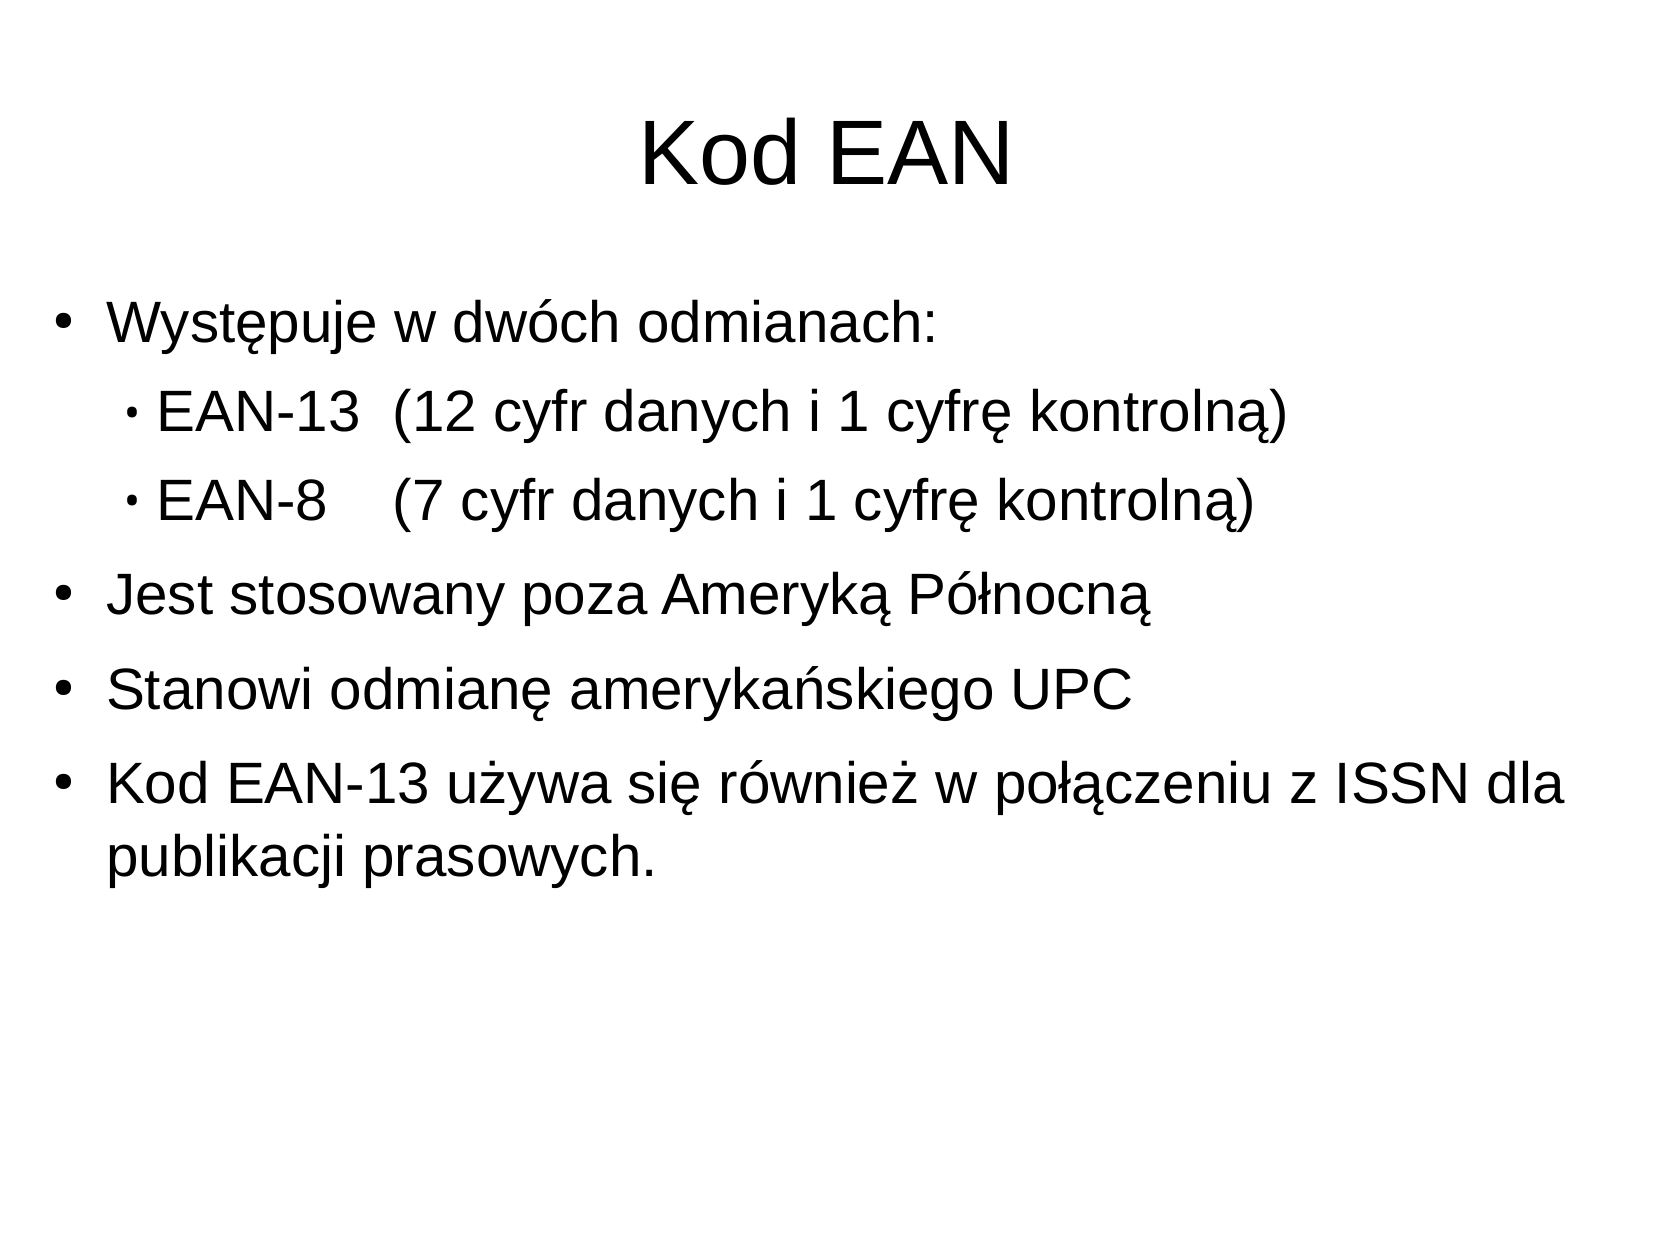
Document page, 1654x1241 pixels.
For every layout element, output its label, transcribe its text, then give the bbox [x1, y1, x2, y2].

title Kod EAN [82, 49, 1571, 257]
list Występuje w dwóch odmianach: EAN-13 (12 cyfr danych i 1 cyfrę kontrolną) EAN-8 (7 cyfr danych i 1 cyfrę kontrolną) Jest stosowany poza Ameryką Północną Stanowi odmianę amerykańskiego UPC Kod EAN-13 używa się również w połączeniu z ISSN dla publikacji prasowych. [35, 290, 1619, 1010]
